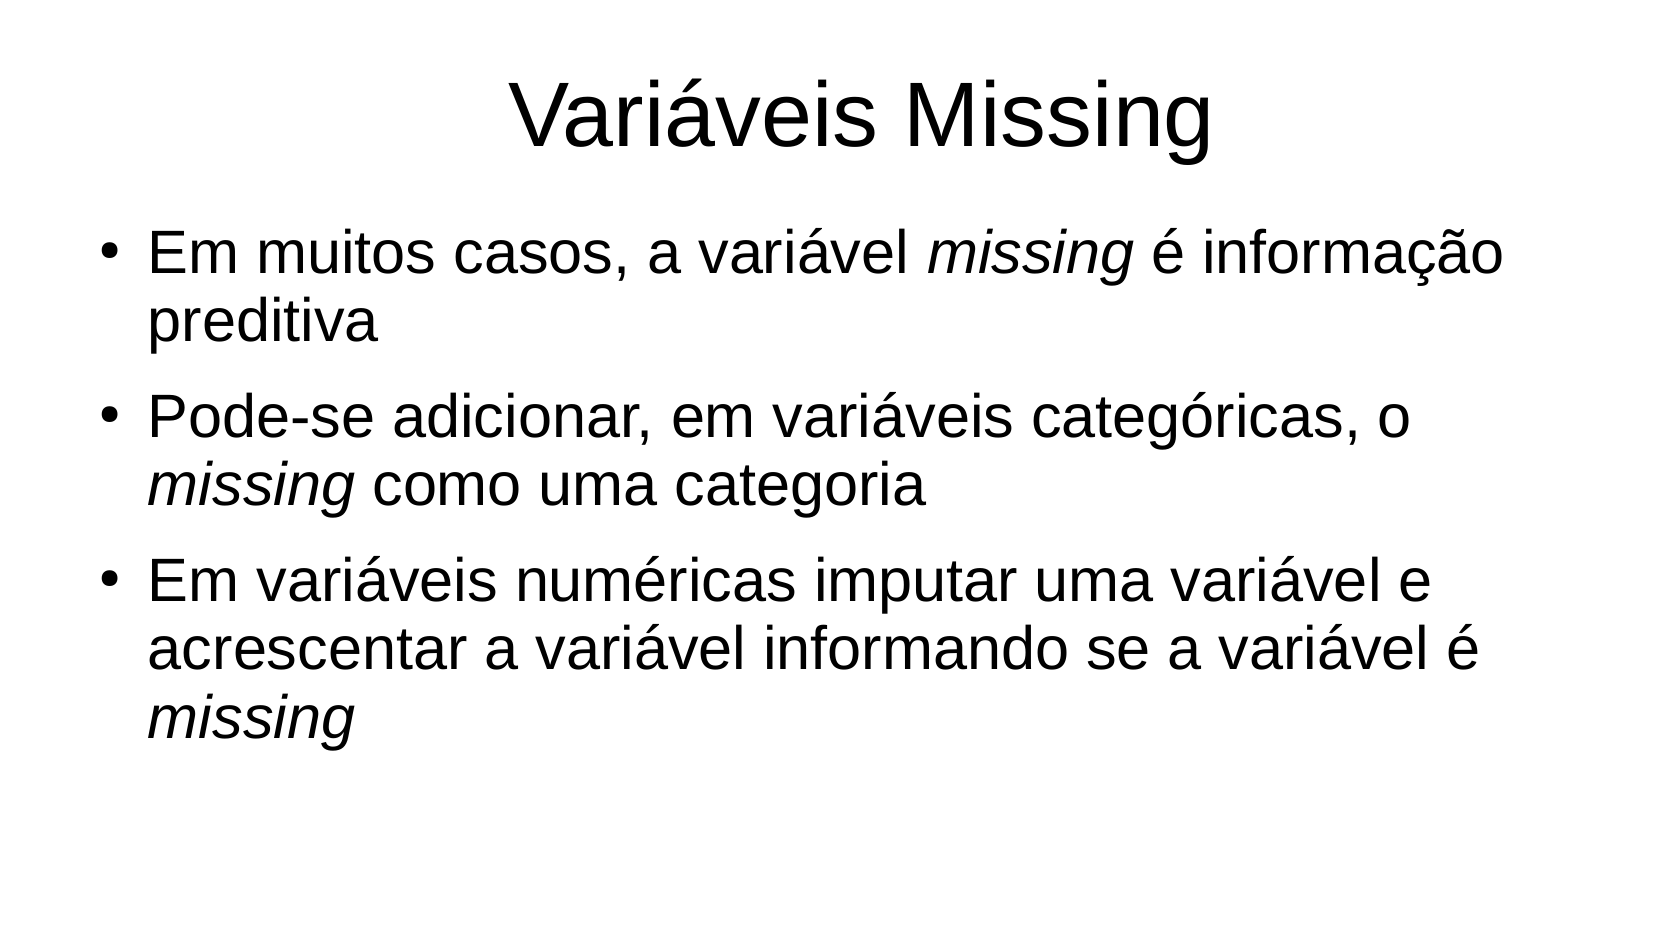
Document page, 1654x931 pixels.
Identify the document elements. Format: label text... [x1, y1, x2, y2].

list Em muitos casos, a variável missing é informação preditiva Pode-se adicionar, em variáveis categóricas, o missing como uma categoria Em variáveis numéricas imputar uma variável e acrescentar a variável informando se a variável é missing [82, 217, 1571, 758]
title Variáveis Missing [82, 37, 1571, 193]
